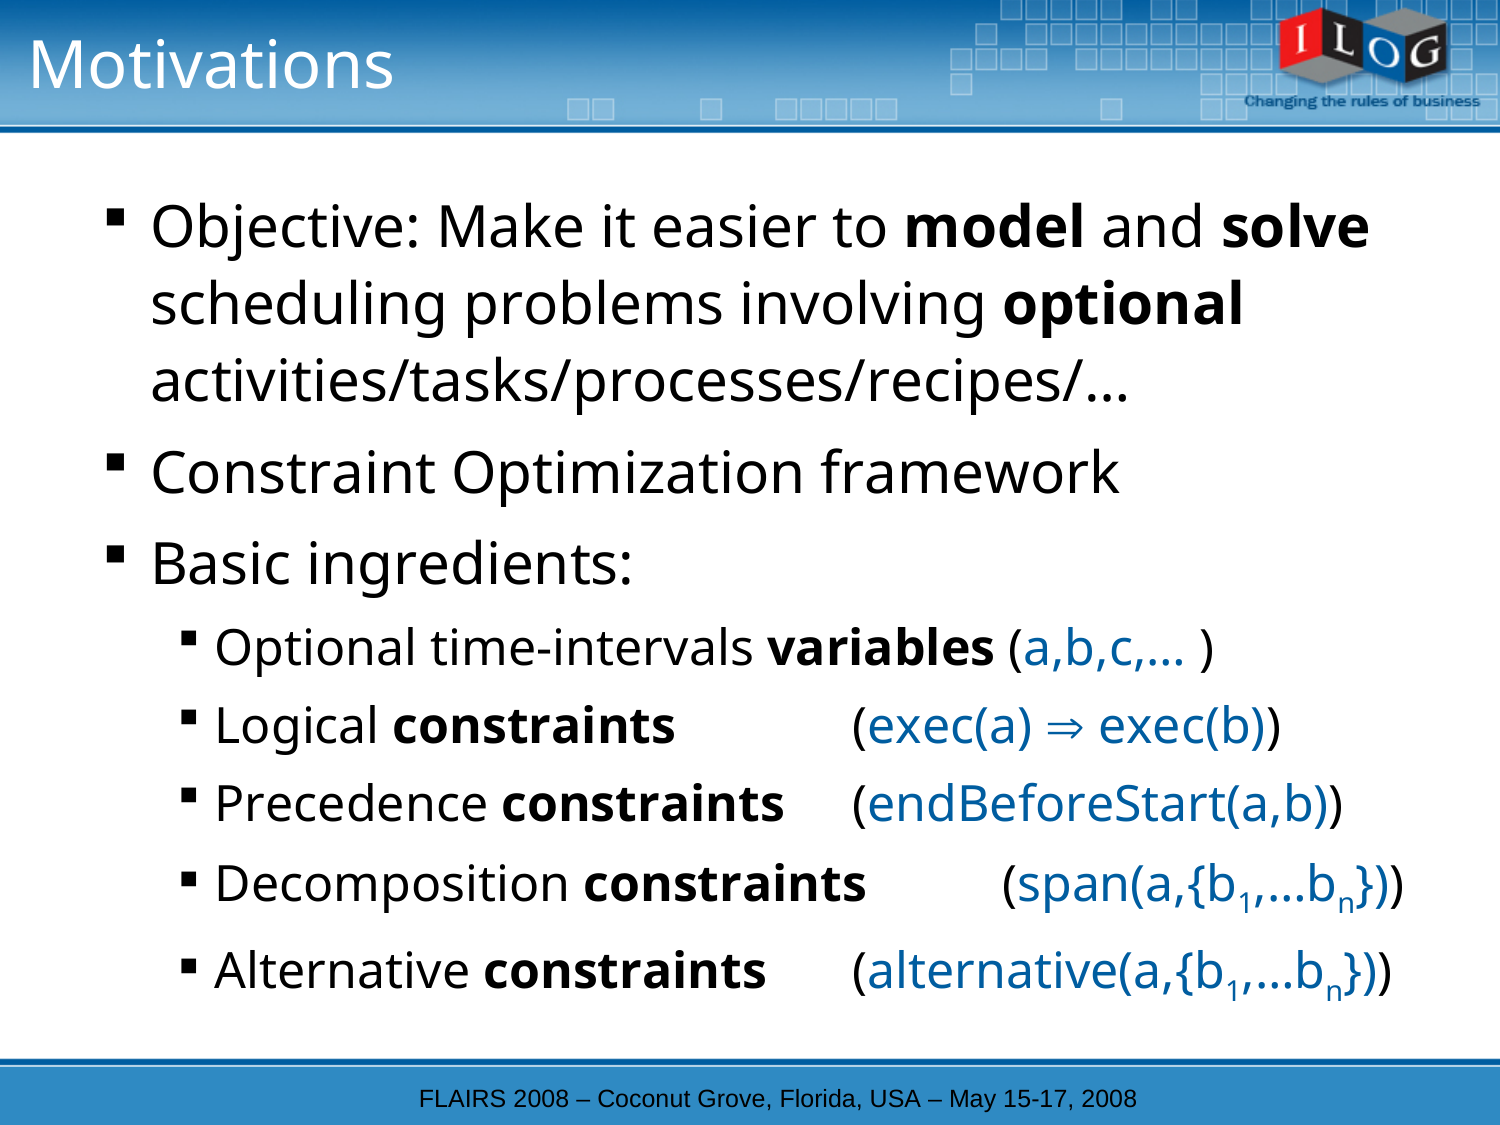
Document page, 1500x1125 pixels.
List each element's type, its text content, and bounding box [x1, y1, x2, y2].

title Motivations [12, 0, 1300, 144]
list Objective: Make it easier to model and solve scheduling problems involving optional activities/tasks/processes/recipes/… Constraint Optimization framework Basic ingredients: Optional time-intervals variables (a,b,c,… ) Logical constraints (exec(a)  exec(b)) Precedence constraints (endBeforeStart(a,b)) Decomposition constraints (span(a,{b1,…bn})) Alternative constraints (alternative(a,{b1,…bn})) [87, 174, 1463, 1000]
picture [0, 0, 1500, 1125]
